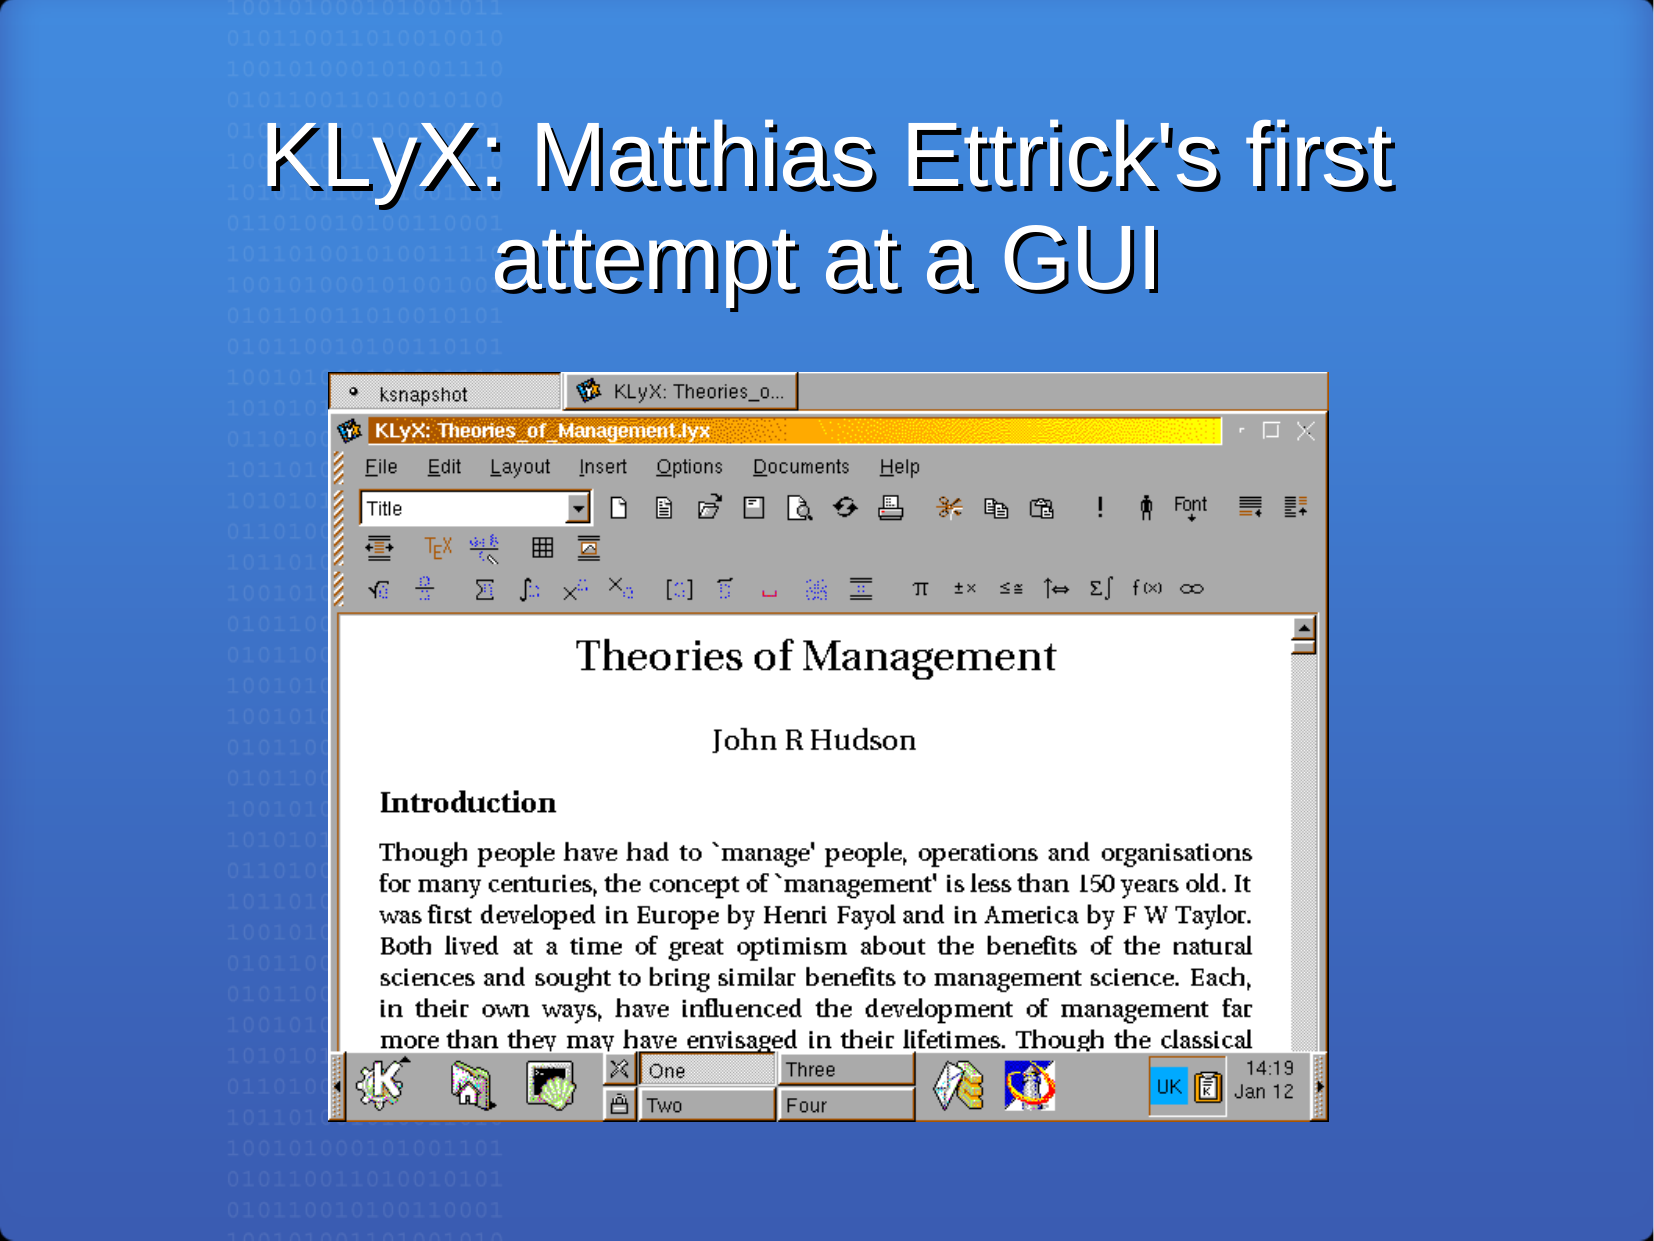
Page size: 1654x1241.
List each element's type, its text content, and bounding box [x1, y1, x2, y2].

title KLyX: Matthias Ettrick's first attempt at a GUI [121, 103, 1534, 310]
chart [121, 344, 1534, 1127]
picture [0, 0, 1654, 1241]
